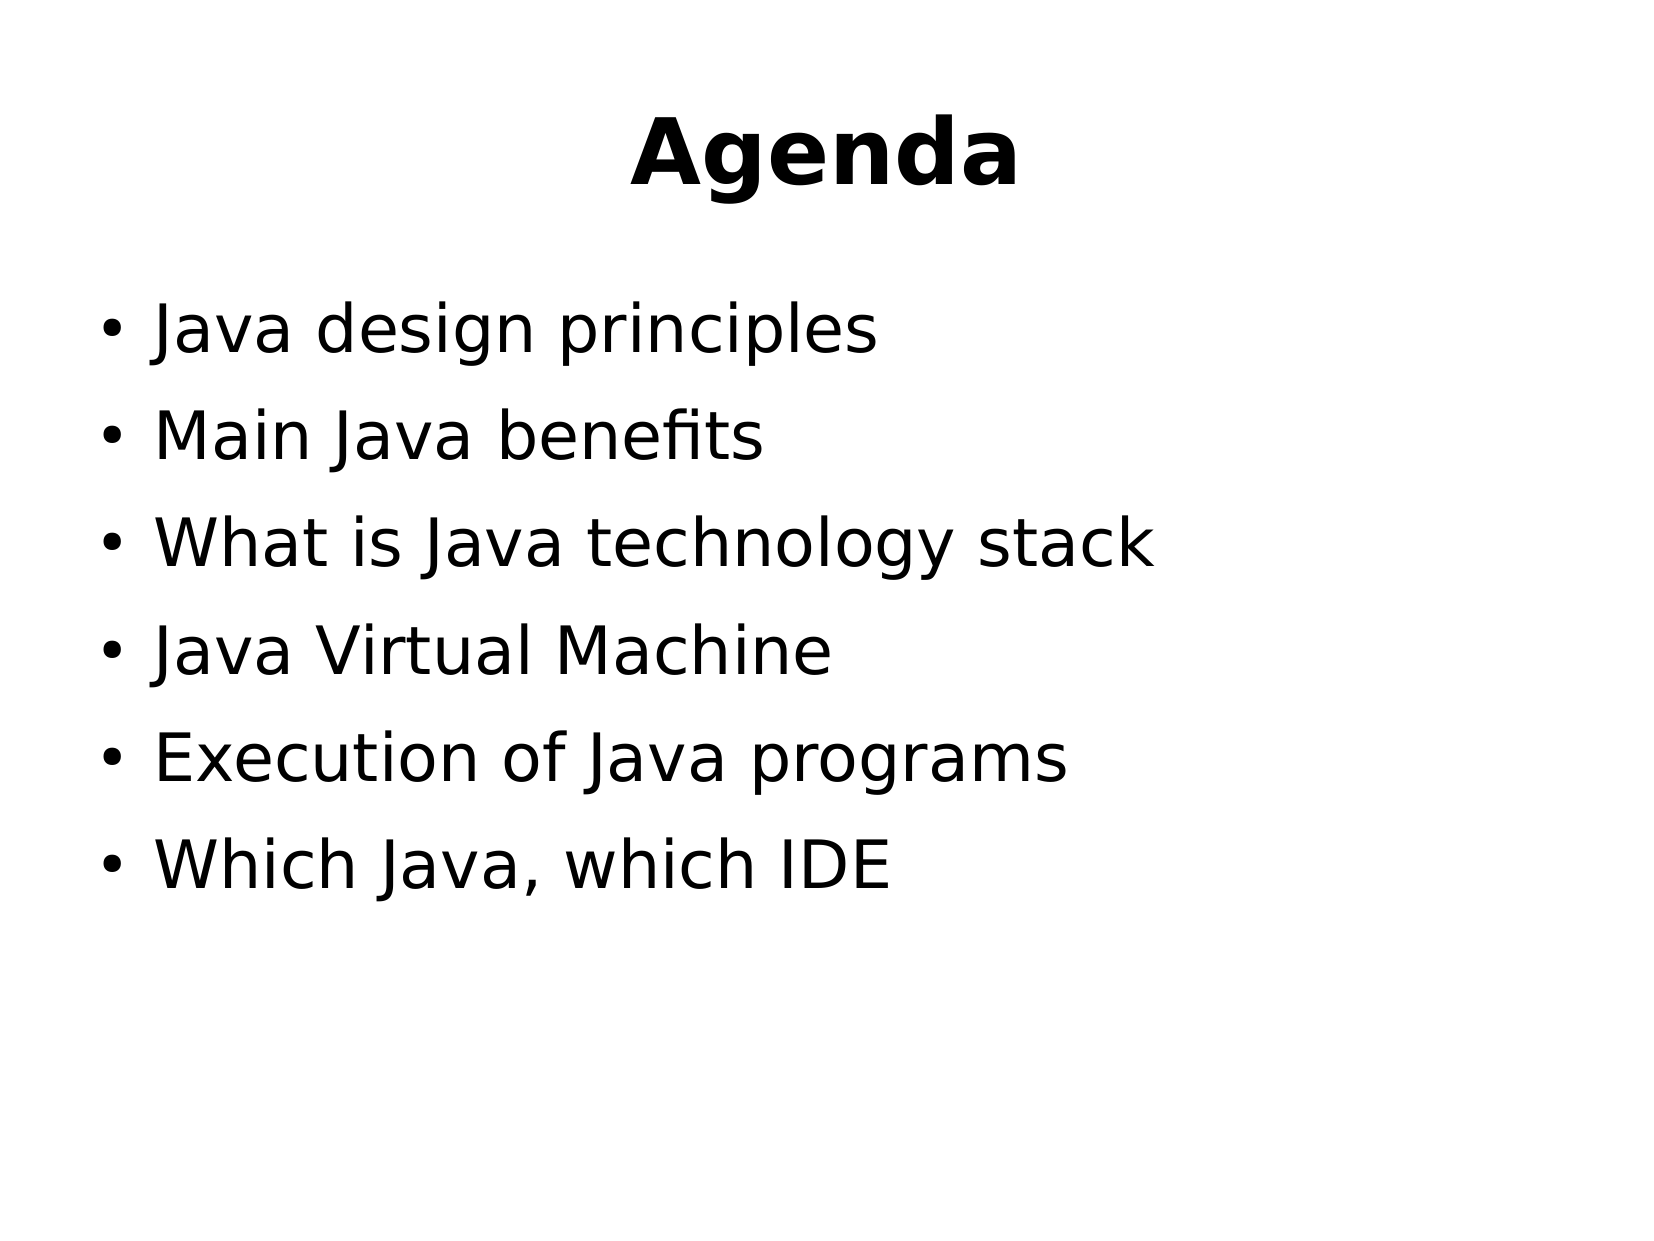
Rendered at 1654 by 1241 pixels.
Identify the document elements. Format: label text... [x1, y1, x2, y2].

title Agenda [82, 49, 1571, 257]
list Java design principles Main Java benefits What is Java technology stack Java Virtual Machine Execution of Java programs Which Java, which IDE [82, 290, 1571, 1010]
